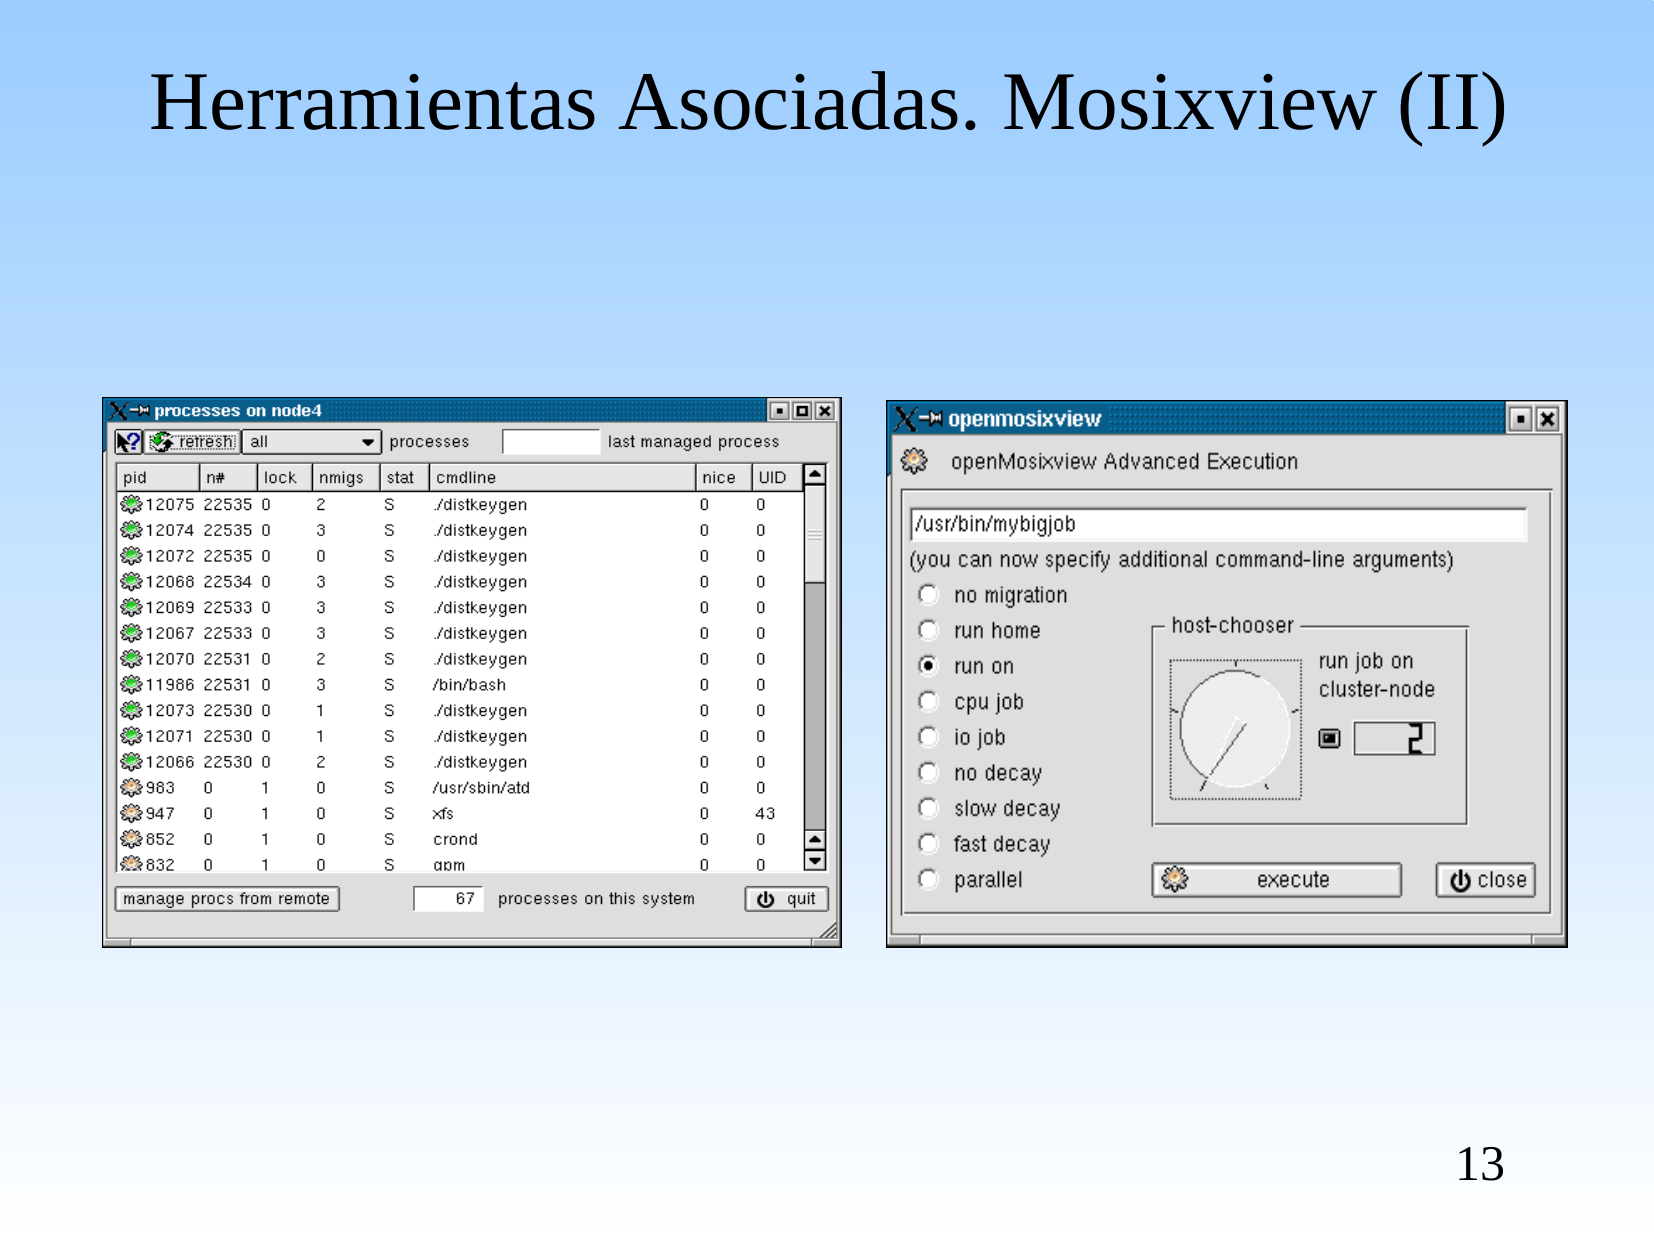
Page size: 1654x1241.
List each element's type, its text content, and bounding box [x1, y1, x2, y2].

title Herramientas Asociadas. Mosixview (II) [124, 34, 1537, 168]
text_box <número> [1455, 1135, 1654, 1206]
picture [886, 400, 1568, 948]
picture [102, 397, 842, 948]
